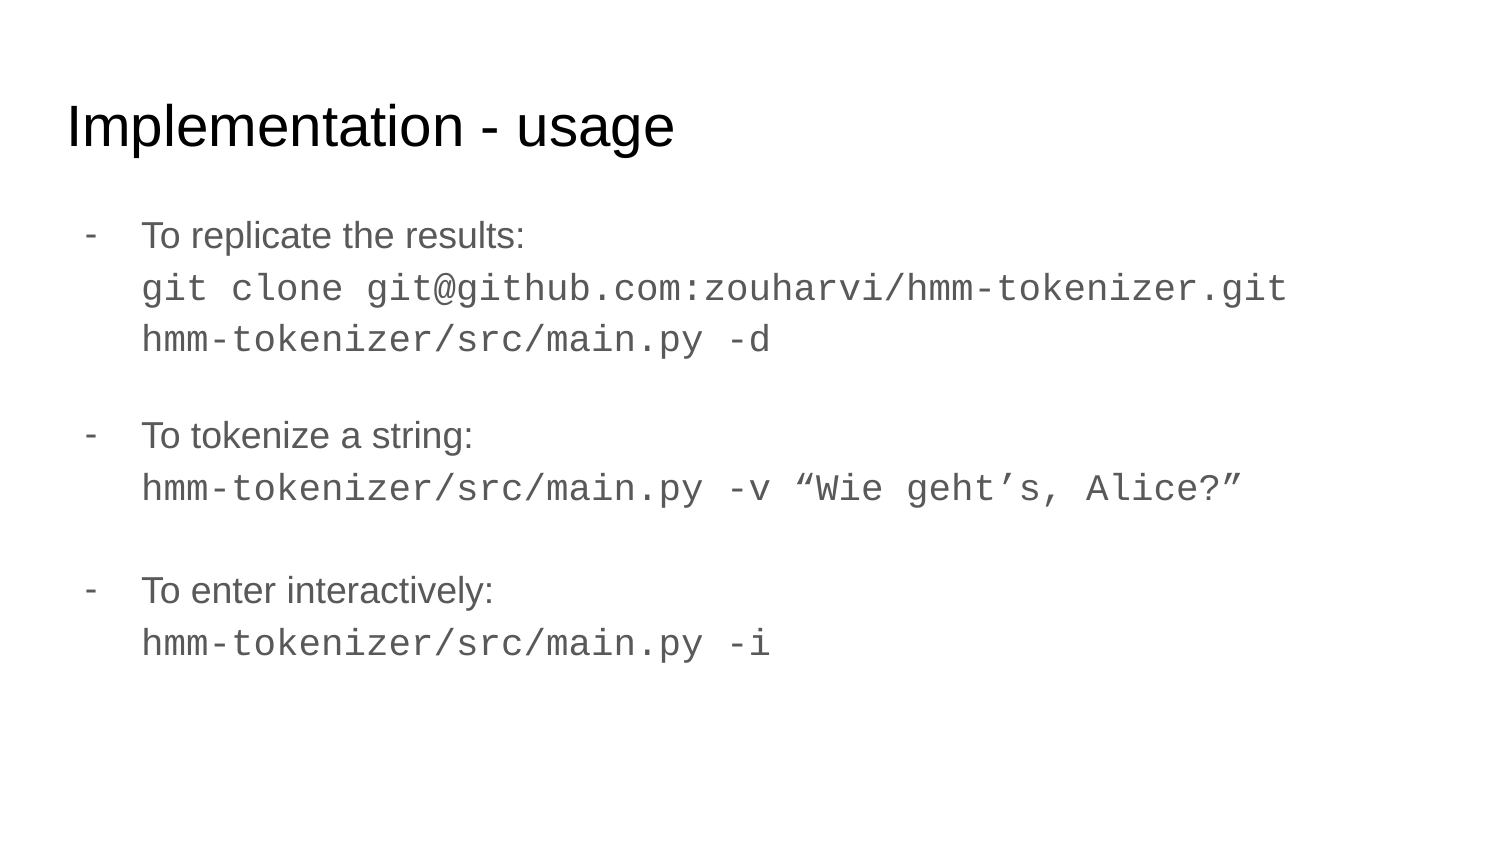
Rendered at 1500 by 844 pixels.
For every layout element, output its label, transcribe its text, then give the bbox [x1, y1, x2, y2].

list To replicate the results: git clone git@github.com:zouharvi/hmm-tokenizer.git hmm-tokenizer/src/main.py -d To tokenize a string: hmm-tokenizer/src/main.py -v “Wie geht’s, Alice?” To enter interactively: hmm-tokenizer/src/main.py -i [51, 189, 1484, 750]
title Implementation - usage [51, 72, 1449, 167]
